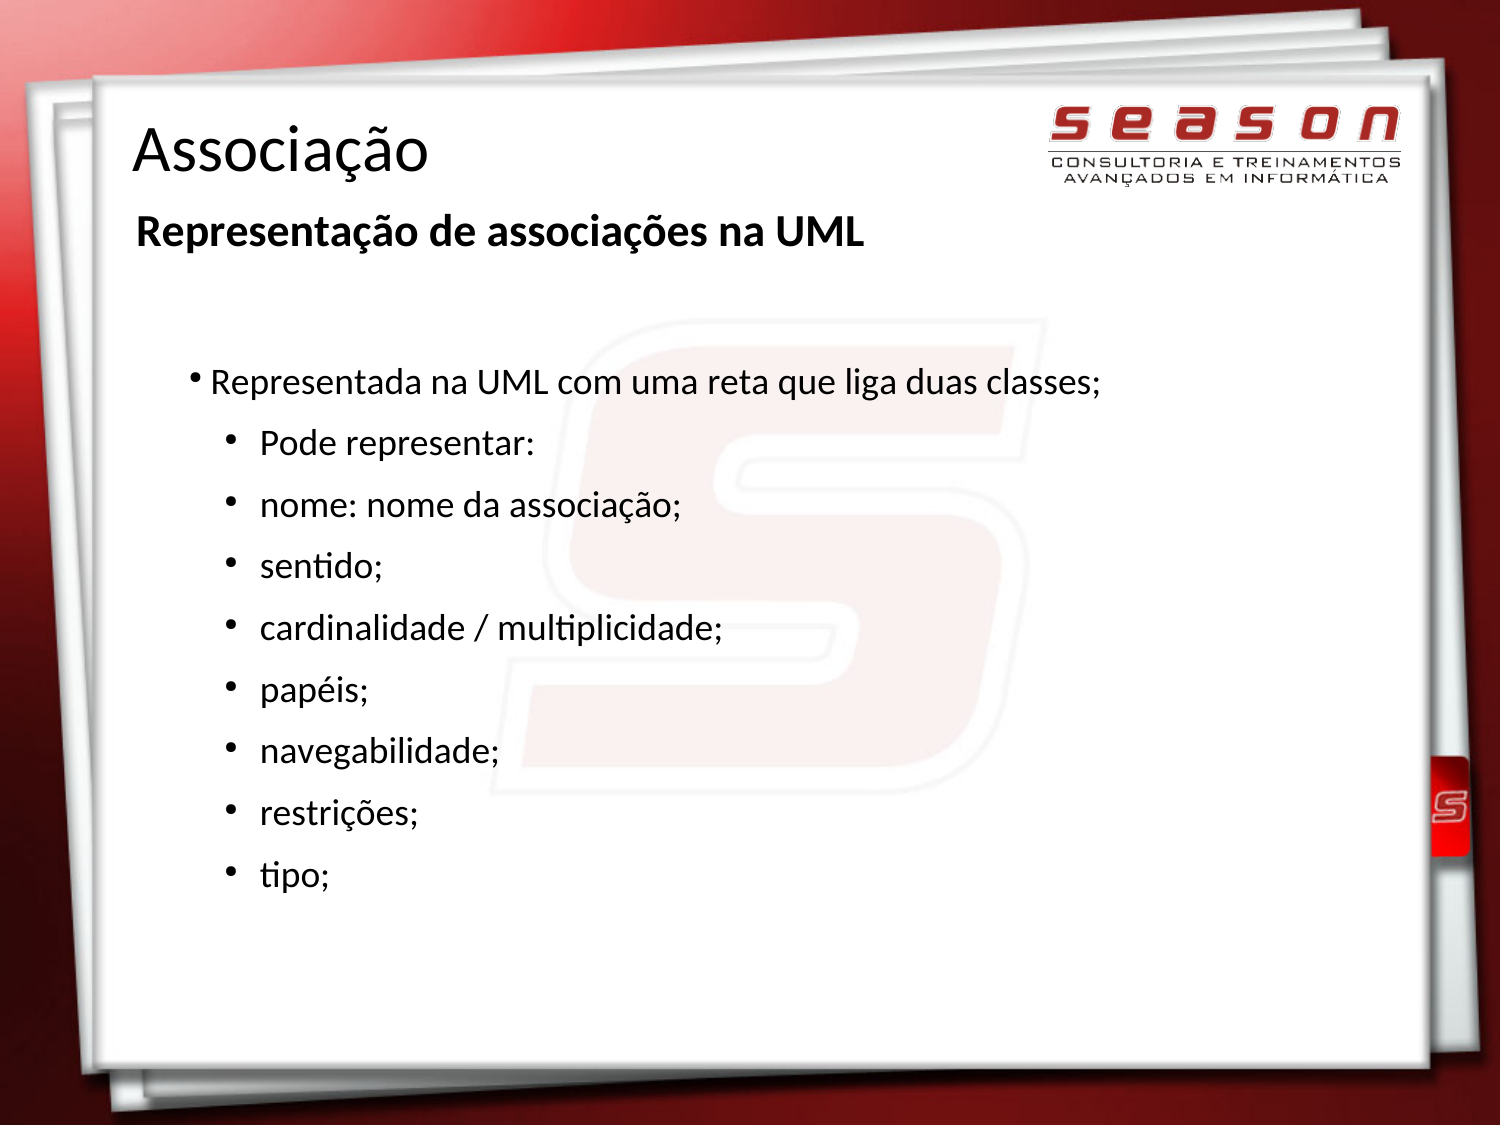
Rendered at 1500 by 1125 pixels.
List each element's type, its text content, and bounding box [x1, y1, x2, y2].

text_box Representação de associações na UML [119, 200, 1240, 256]
title Associação [118, 33, 1394, 257]
picture [0, 0, 1500, 1125]
text_box Representada na UML com uma reta que liga duas classes; Pode representar: nome: nome da associação; sentido; cardinalidade / multiplicidade; papéis; navegabilidade; restrições; tipo; [188, 356, 1359, 895]
